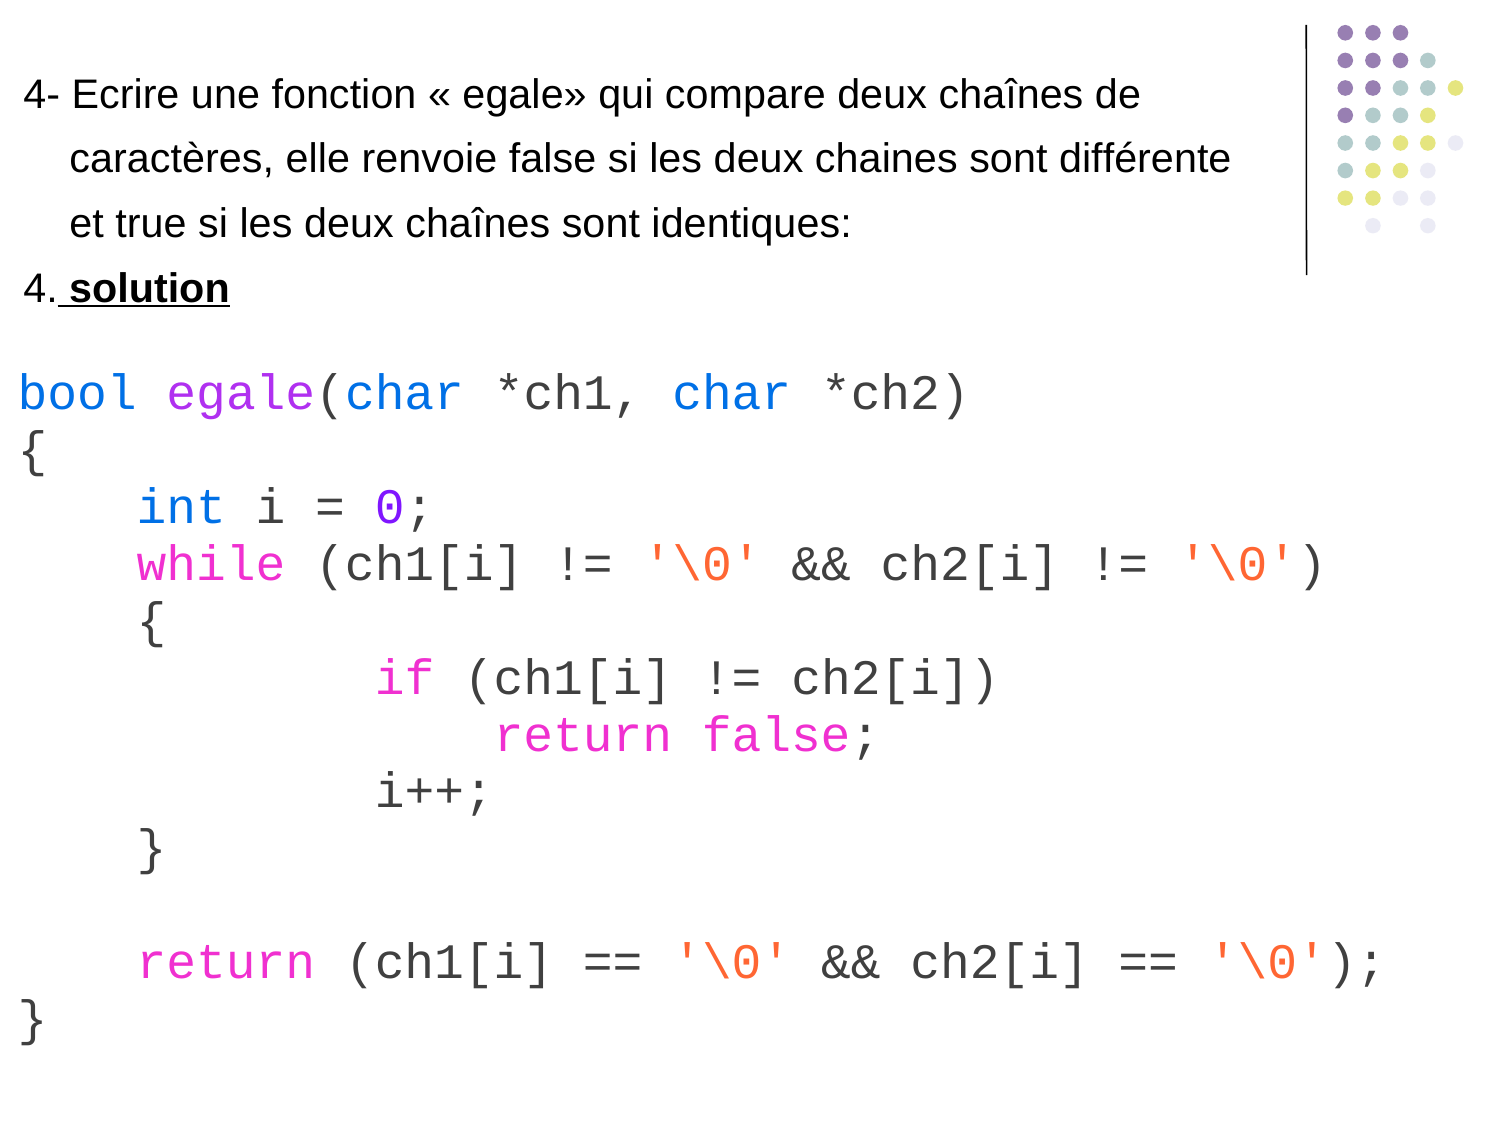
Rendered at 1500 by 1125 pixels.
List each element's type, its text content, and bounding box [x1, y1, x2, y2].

list 4- Ecrire une fonction « egale» qui compare deux chaînes de caractères, elle renvoie false si les deux chaines sont différente et true si les deux chaînes sont identiques: 4. solution bool egale(char *ch1, char *ch2) { int i = 0; while (ch1[i] != '\0' && ch2[i] != '\0') { if (ch1[i] != ch2[i]) return false; i++; } return (ch1[i] == '\0' && ch2[i] == '\0'); } [0, 59, 1500, 1064]
